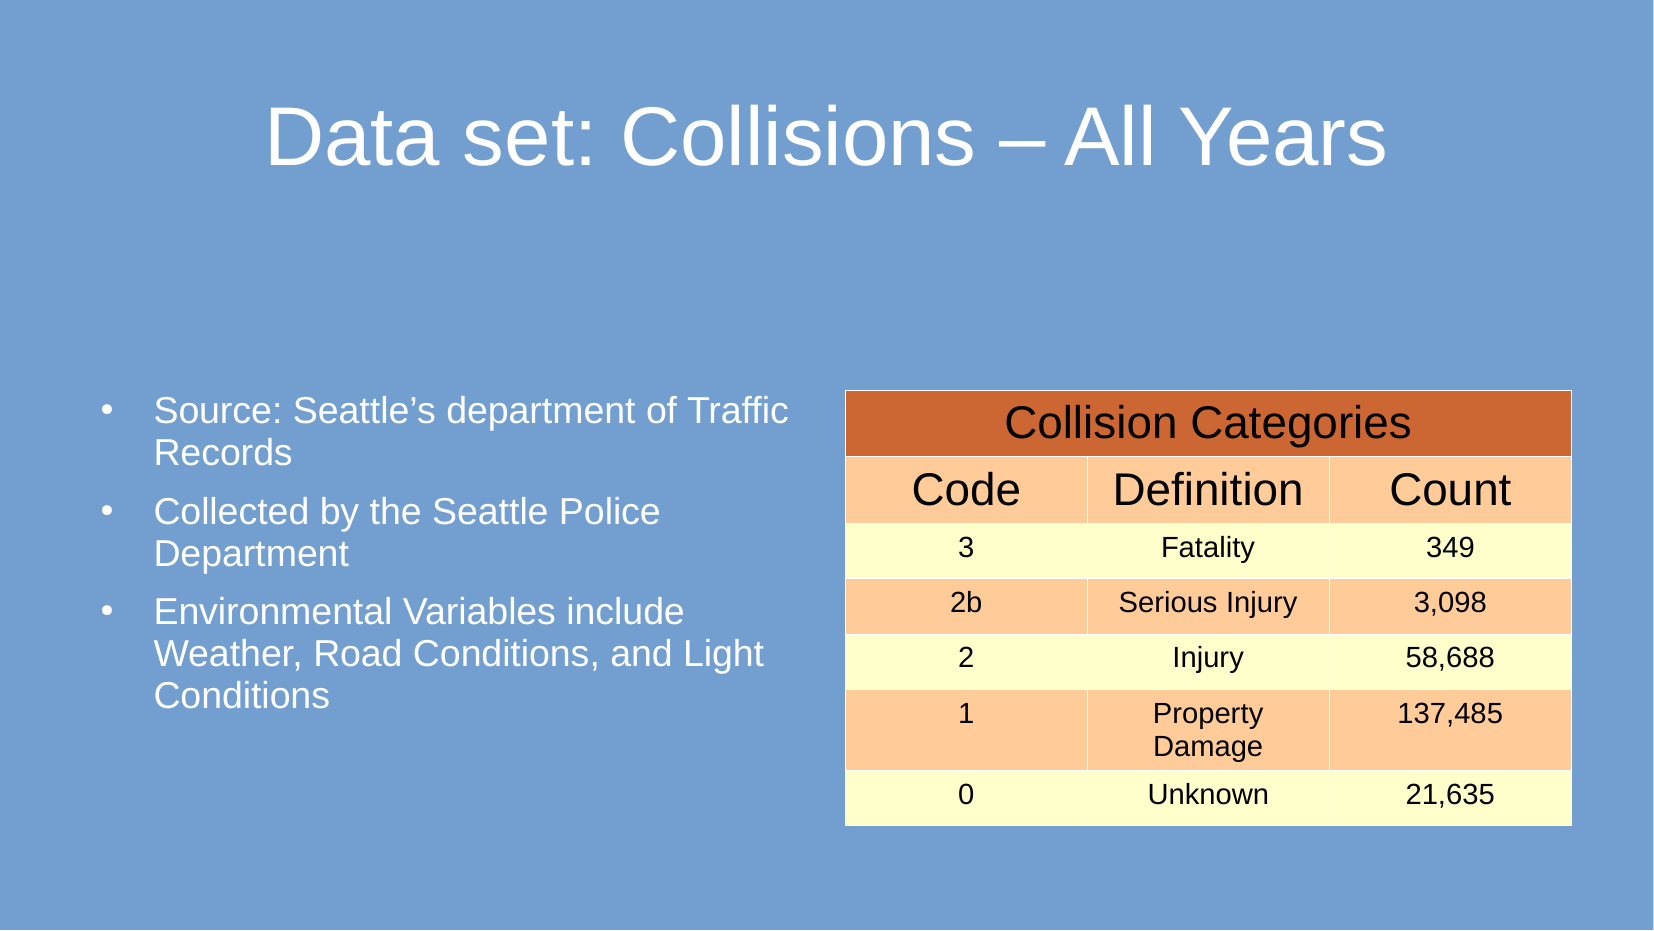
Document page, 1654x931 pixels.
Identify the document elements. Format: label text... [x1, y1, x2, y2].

table_cell 1 [846, 690, 1087, 770]
table_cell 21,635 [1330, 771, 1571, 825]
table_cell Count [1330, 457, 1571, 523]
table_cell 349 [1330, 524, 1571, 578]
list Source: Seattle’s department of Traffic Records Collected by the Seattle Police Department Environmental Variables include Weather, Road Conditions, and Light Conditions [82, 389, 809, 842]
table_cell 3,098 [1330, 579, 1571, 634]
table_header Collision Categories [846, 391, 1571, 456]
table_cell Unknown [1088, 771, 1329, 825]
table_cell 58,688 [1330, 635, 1571, 689]
table_cell Code [846, 457, 1087, 523]
table_cell 2b [846, 579, 1087, 634]
table_cell Property Damage [1088, 690, 1329, 770]
table_cell 3 [846, 524, 1087, 578]
table_cell 0 [846, 771, 1087, 825]
table_cell 137,485 [1330, 690, 1571, 770]
title Data set: Collisions – All Years [82, 30, 1571, 243]
table_cell Fatality [1088, 524, 1329, 578]
table_cell Serious Injury [1088, 579, 1329, 634]
table_cell Injury [1088, 635, 1329, 689]
table_cell Definition [1088, 457, 1329, 523]
table_cell 2 [846, 635, 1087, 689]
